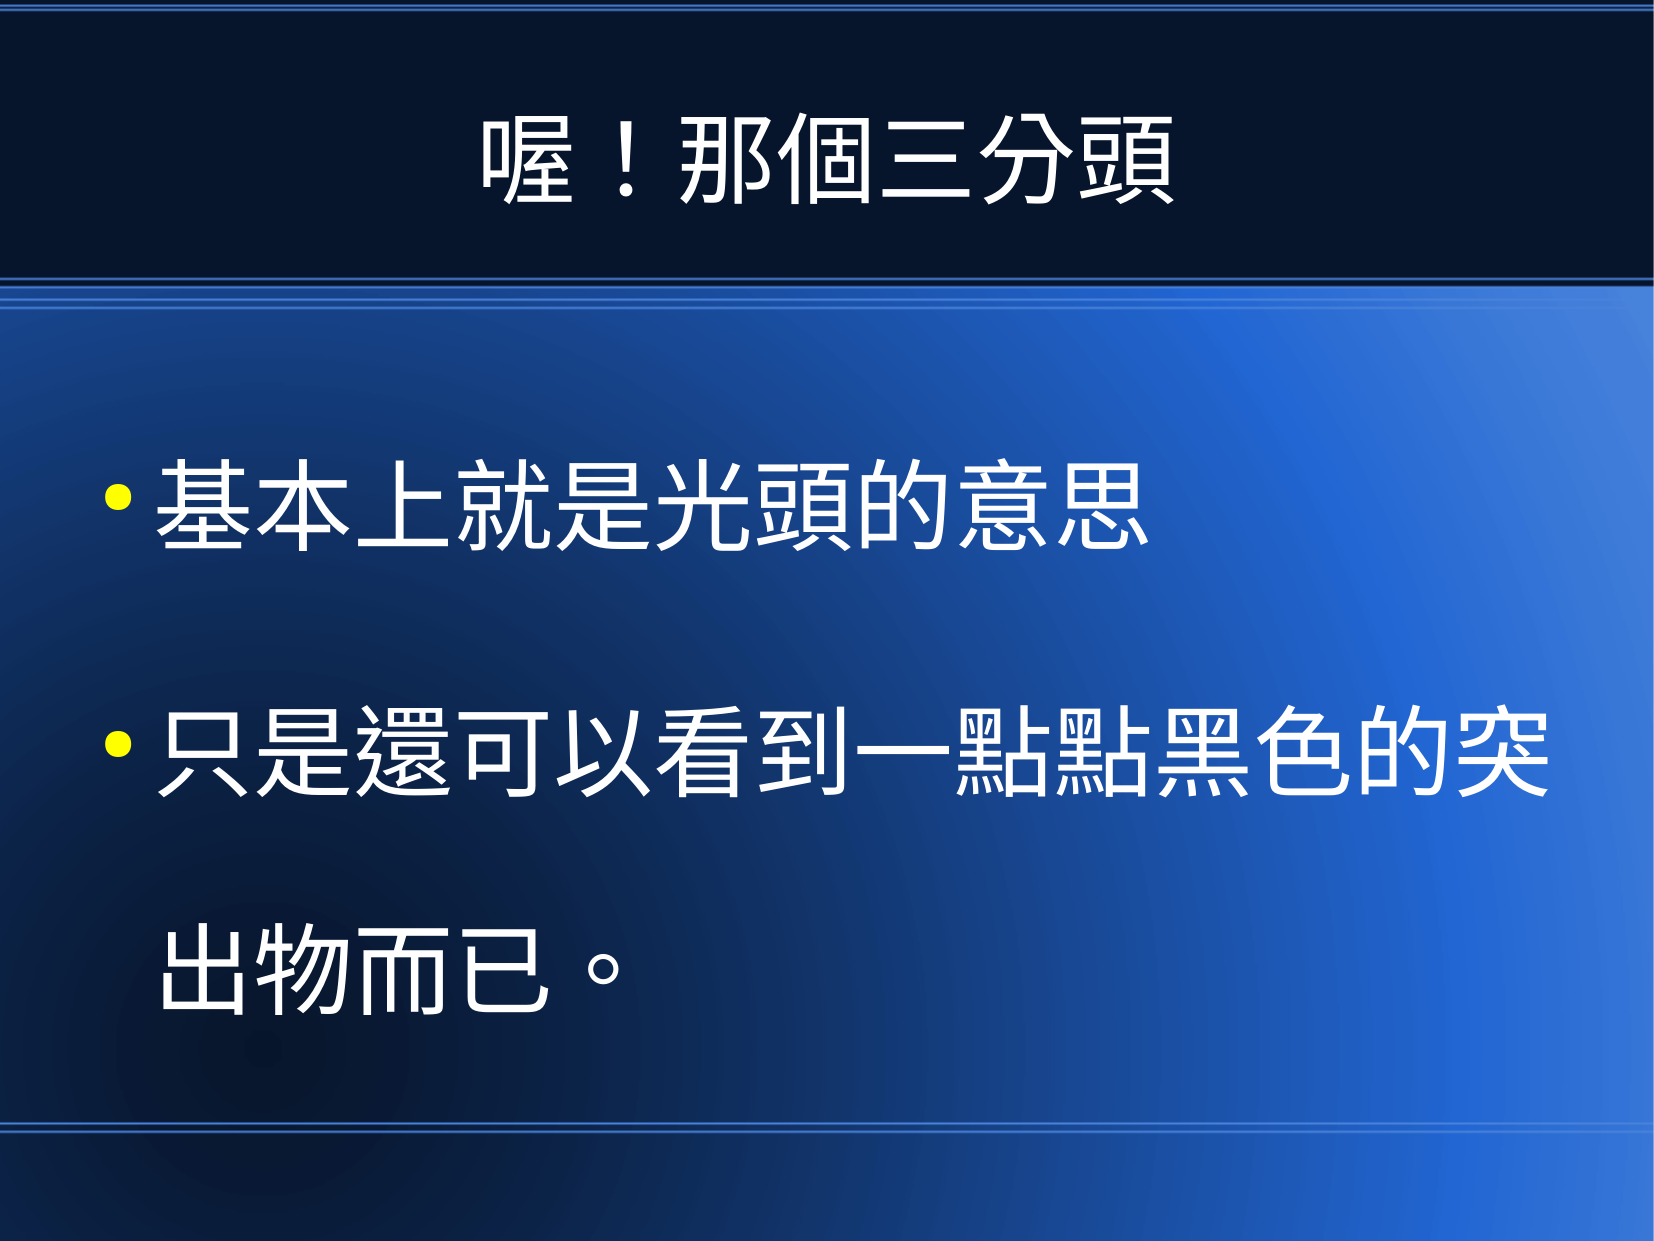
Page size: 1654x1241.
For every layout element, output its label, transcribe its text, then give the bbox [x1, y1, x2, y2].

title 喔！那個三分頭 [82, 49, 1571, 257]
picture [0, 0, 1654, 1241]
list 基本上就是光頭的意思 只是還可以看到一點點黑色的突出物而已。 [82, 355, 1571, 1241]
